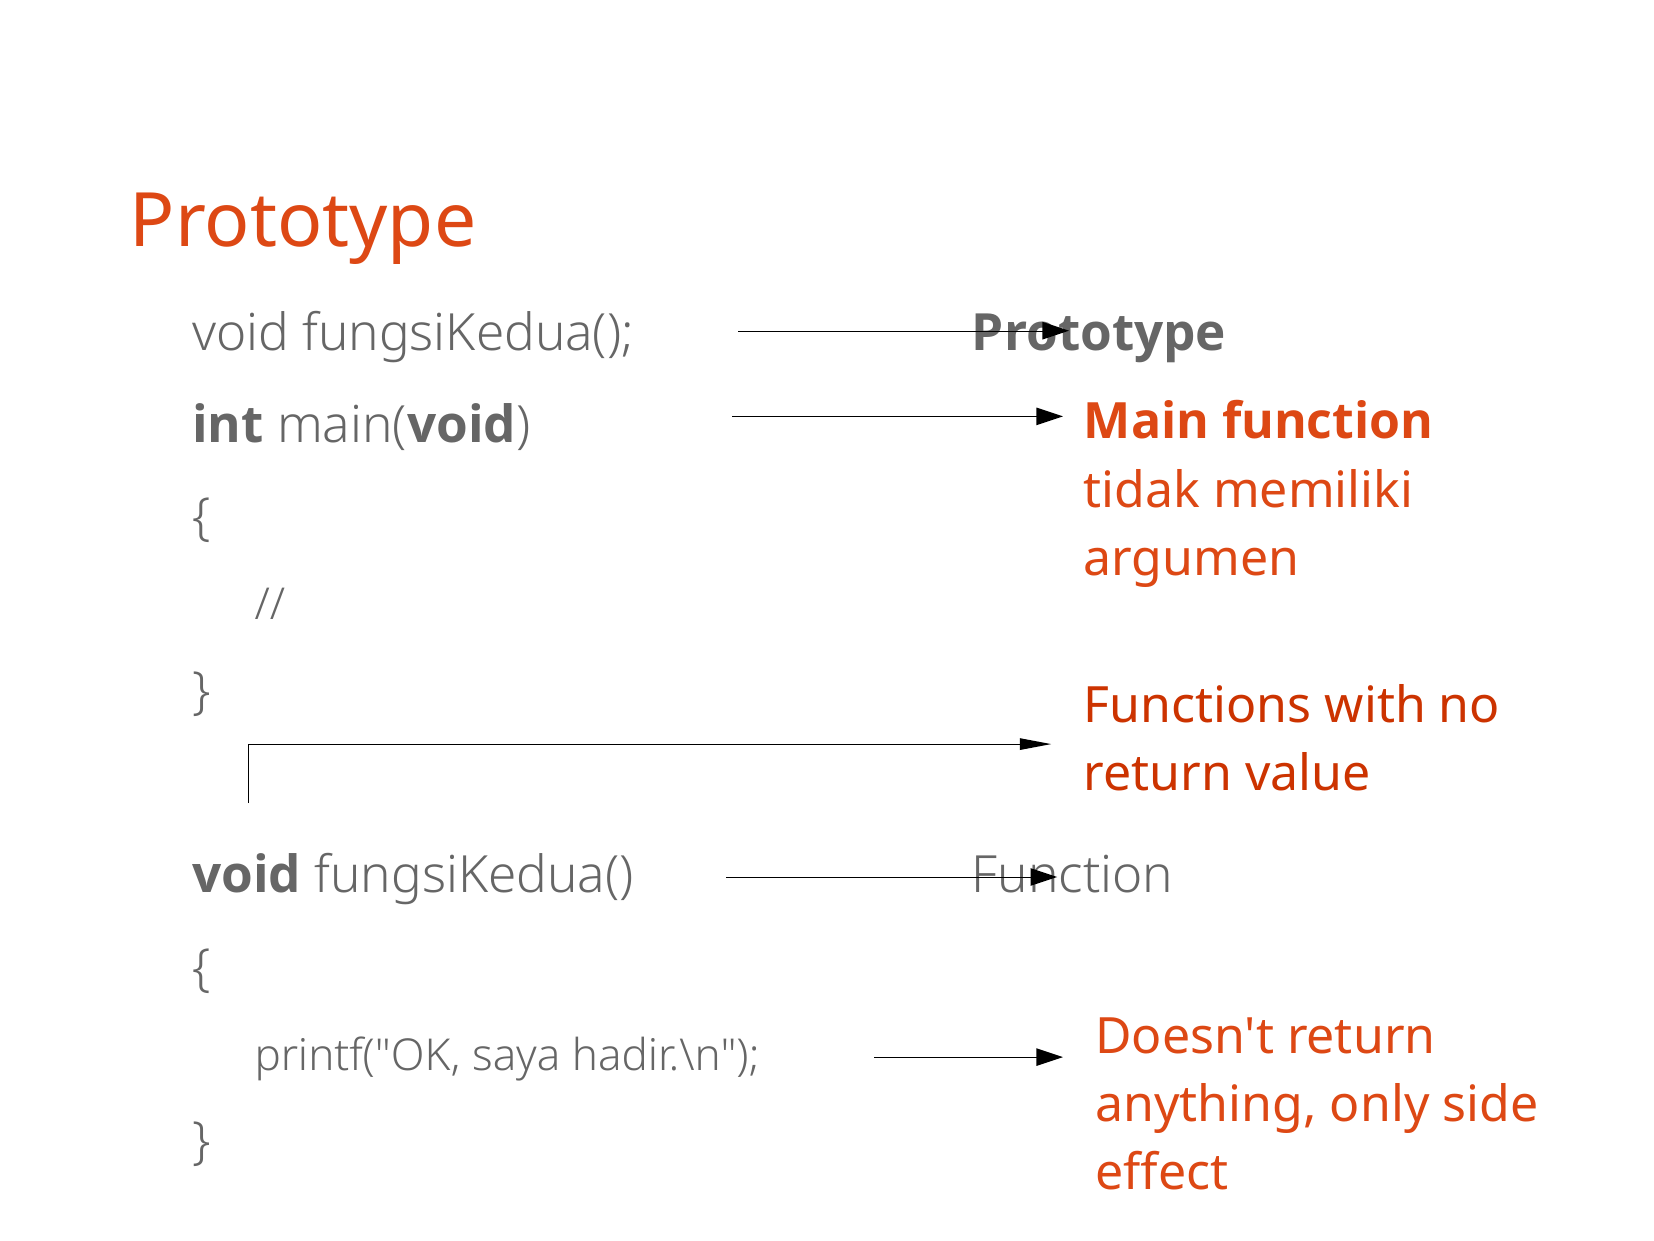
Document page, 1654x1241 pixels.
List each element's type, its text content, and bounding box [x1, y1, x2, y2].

text_box Doesn't return anything, only side effect [1080, 992, 1565, 1176]
title Prototype [129, 153, 1518, 281]
list void fungsiKedua(); Prototype int main(void) { // } void fungsiKedua() Function { printf("OK, saya hadir.\n"); } [129, 295, 1518, 1182]
text_box Main function tidak memiliki argumen [1068, 377, 1554, 562]
text_box Functions with no return value [1068, 661, 1554, 789]
